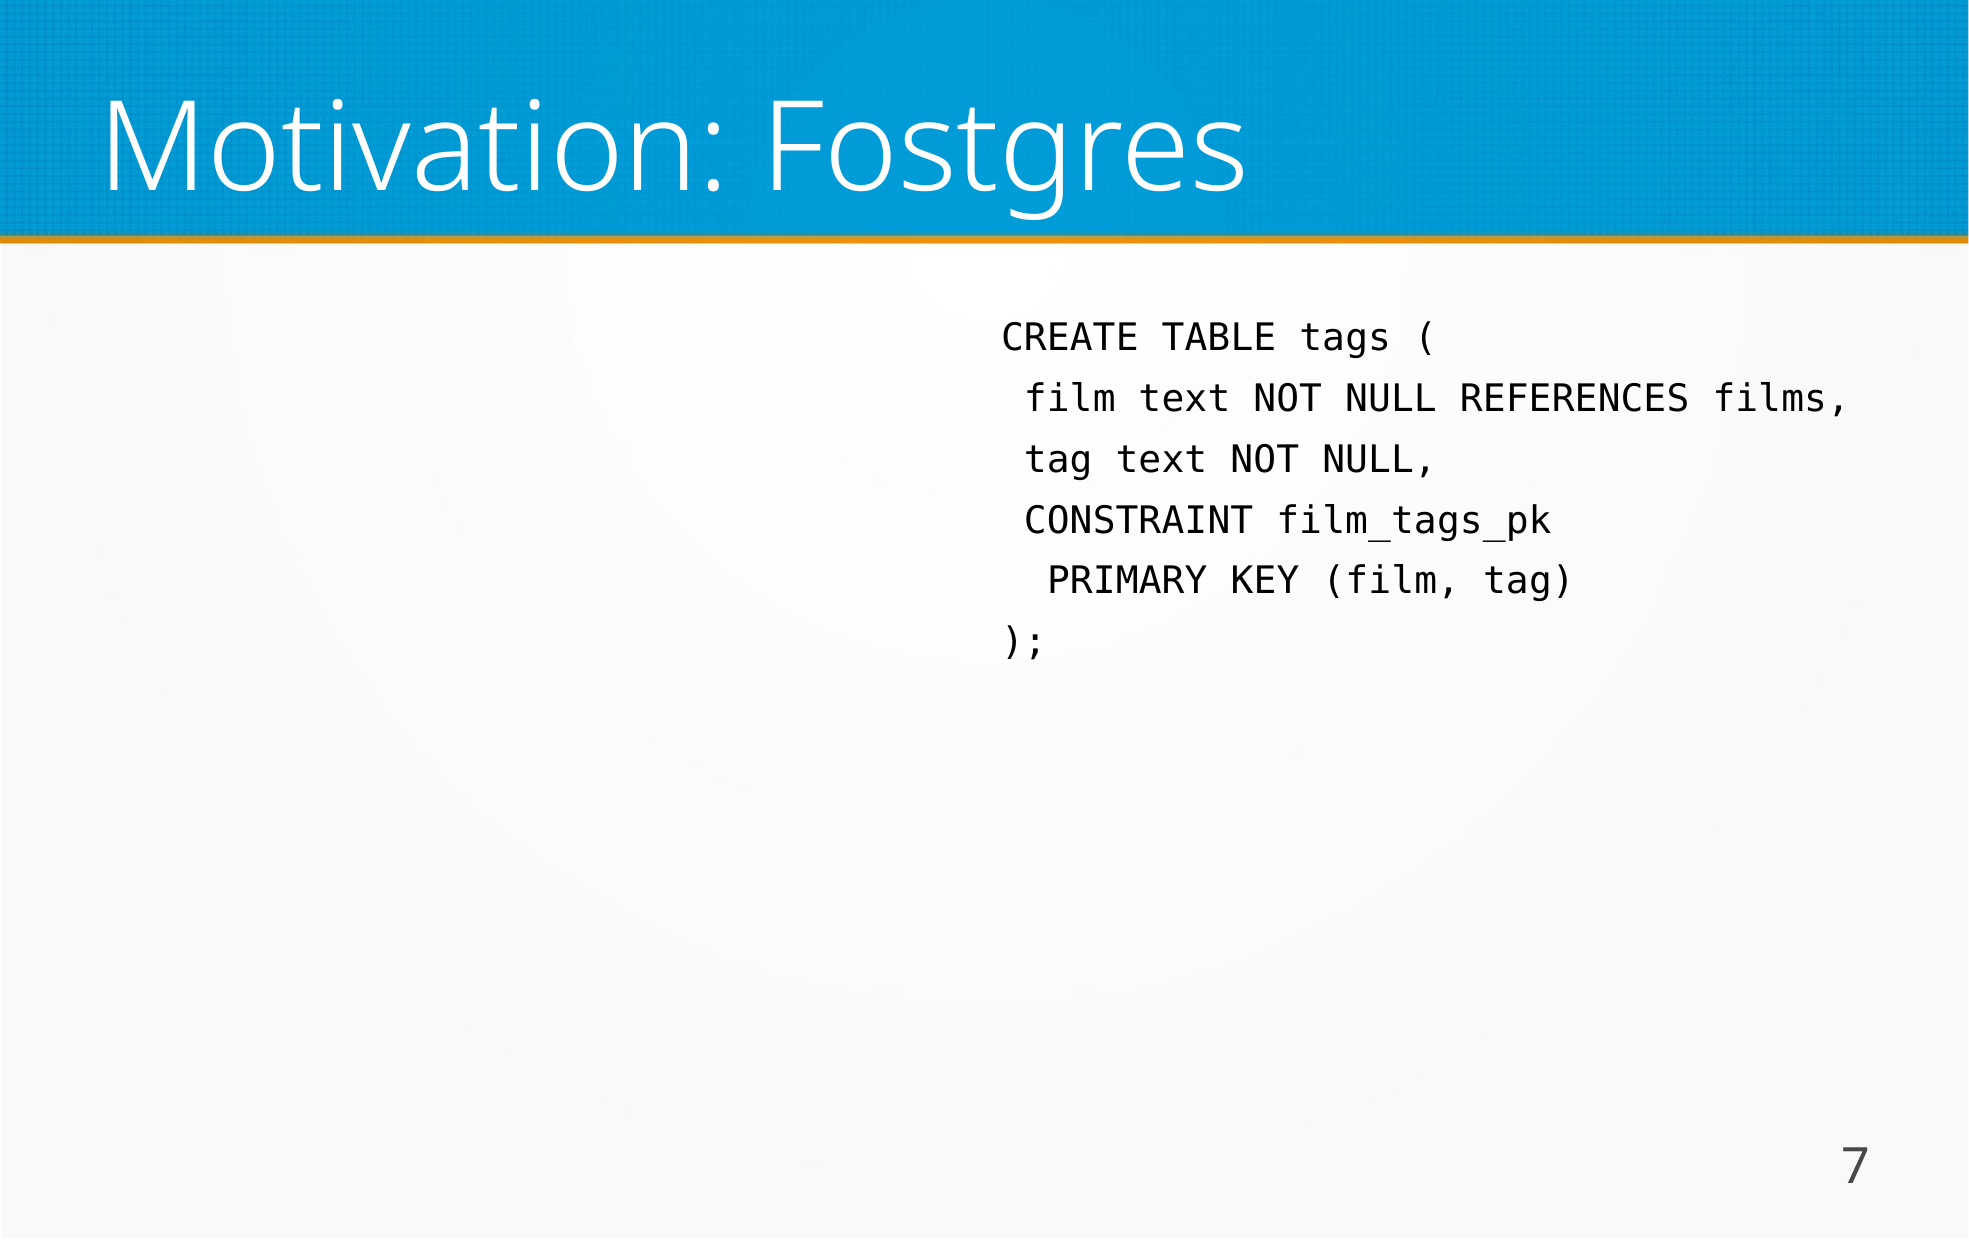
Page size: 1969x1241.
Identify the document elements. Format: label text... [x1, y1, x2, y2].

list CREATE TABLE tags ( film text NOT NULL REFERENCES films, tag text NOT NULL, CONSTRAINT film_tags_pk PRIMARY KEY (film, tag) ); [1001, 315, 1861, 680]
picture [0, 233, 1969, 1241]
title Motivation: Fostgres [98, 19, 1870, 227]
